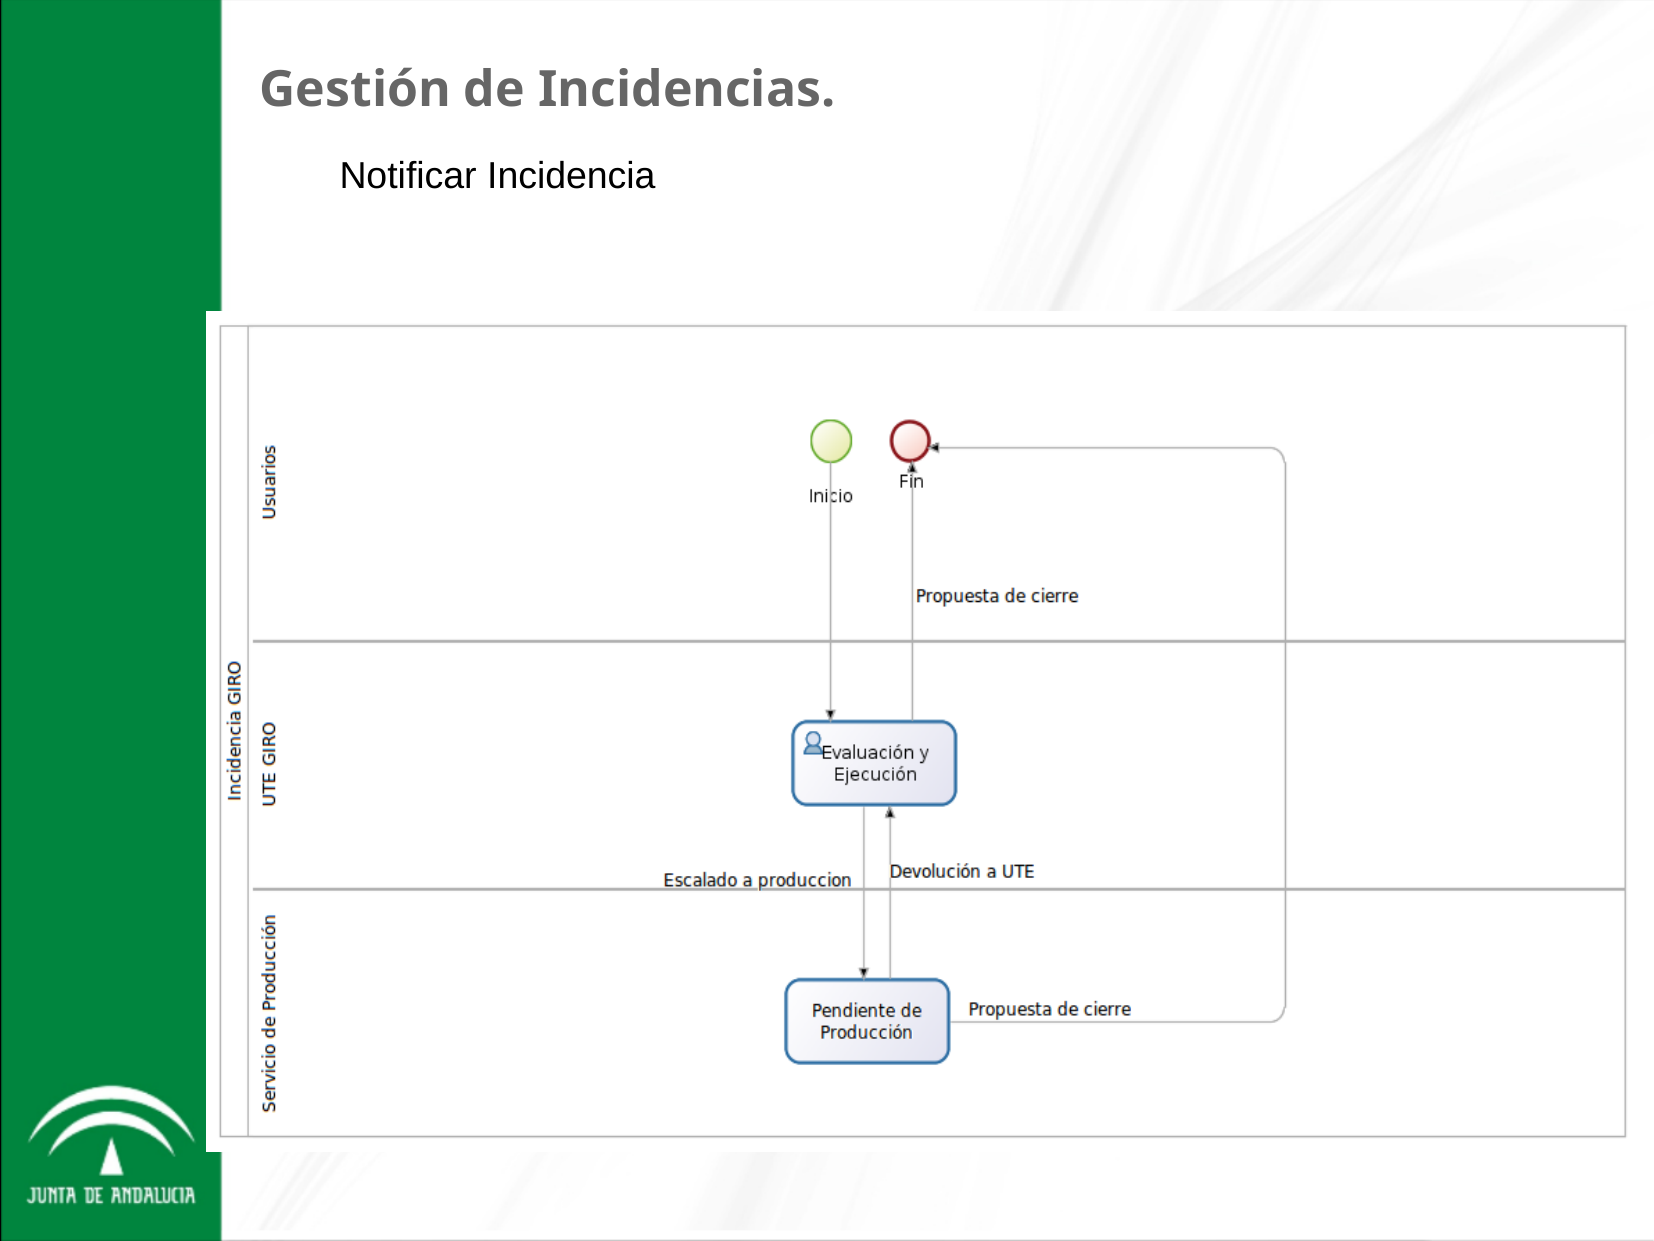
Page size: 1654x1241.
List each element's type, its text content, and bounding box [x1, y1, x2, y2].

title Gestión de Incidencias. [259, 37, 1577, 136]
picture [0, 0, 1654, 1241]
text_box Notificar Incidencia [324, 147, 671, 205]
